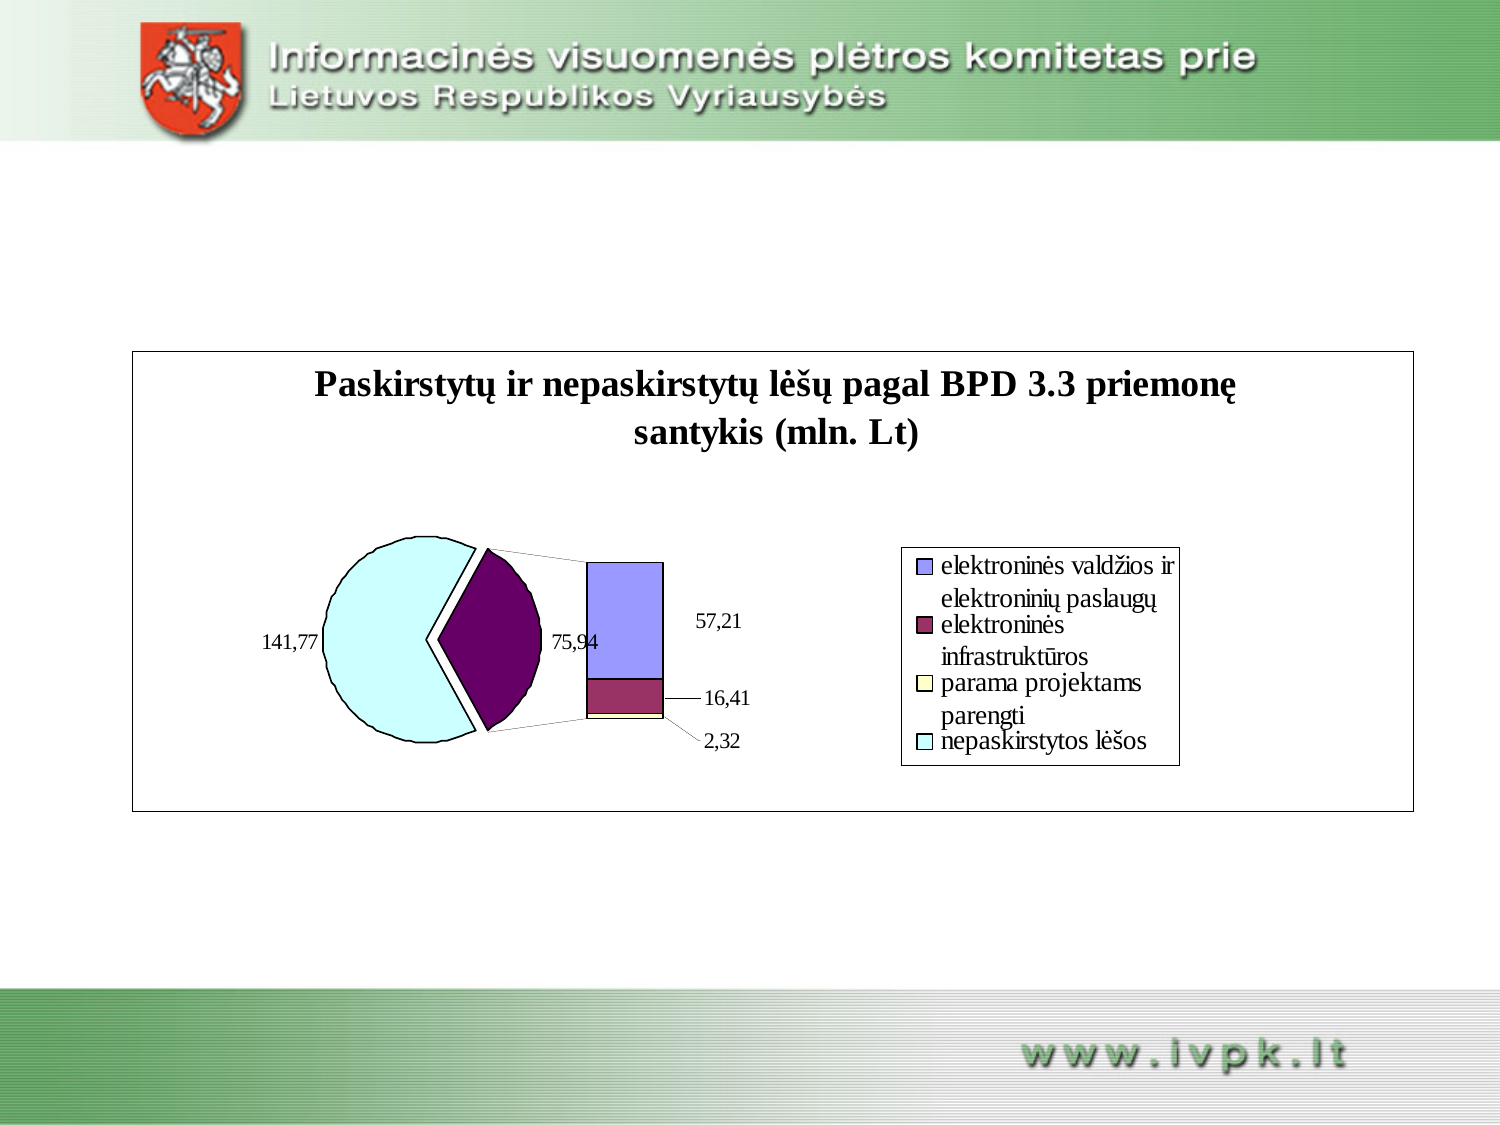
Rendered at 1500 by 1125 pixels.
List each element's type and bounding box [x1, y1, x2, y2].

chart [123, 342, 1424, 820]
picture [0, 0, 1500, 1125]
